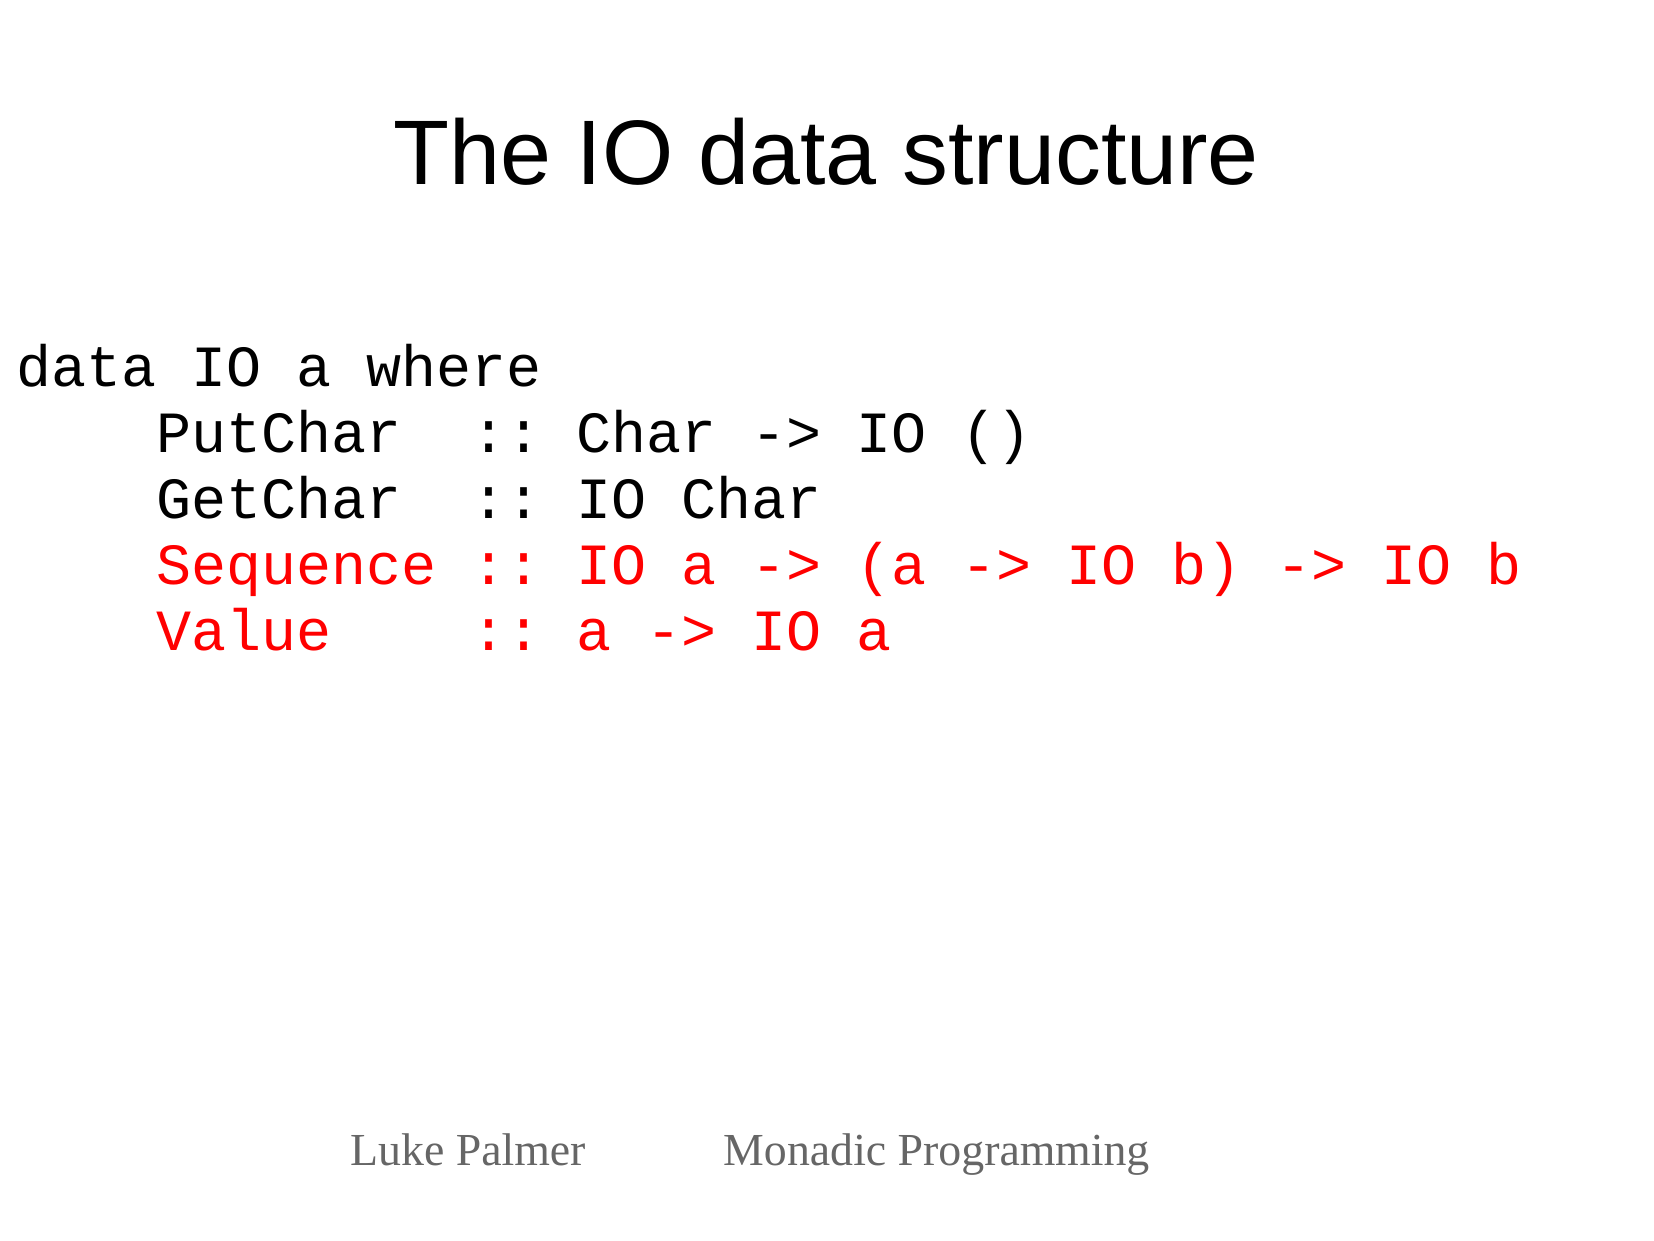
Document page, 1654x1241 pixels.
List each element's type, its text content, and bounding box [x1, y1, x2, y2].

text_box data IO a where PutChar :: Char -> IO () GetChar :: IO Char Sequence :: IO a -> (a -> IO b) -> IO b Value :: a -> IO a [0, 328, 1576, 677]
title The IO data structure [82, 49, 1571, 257]
